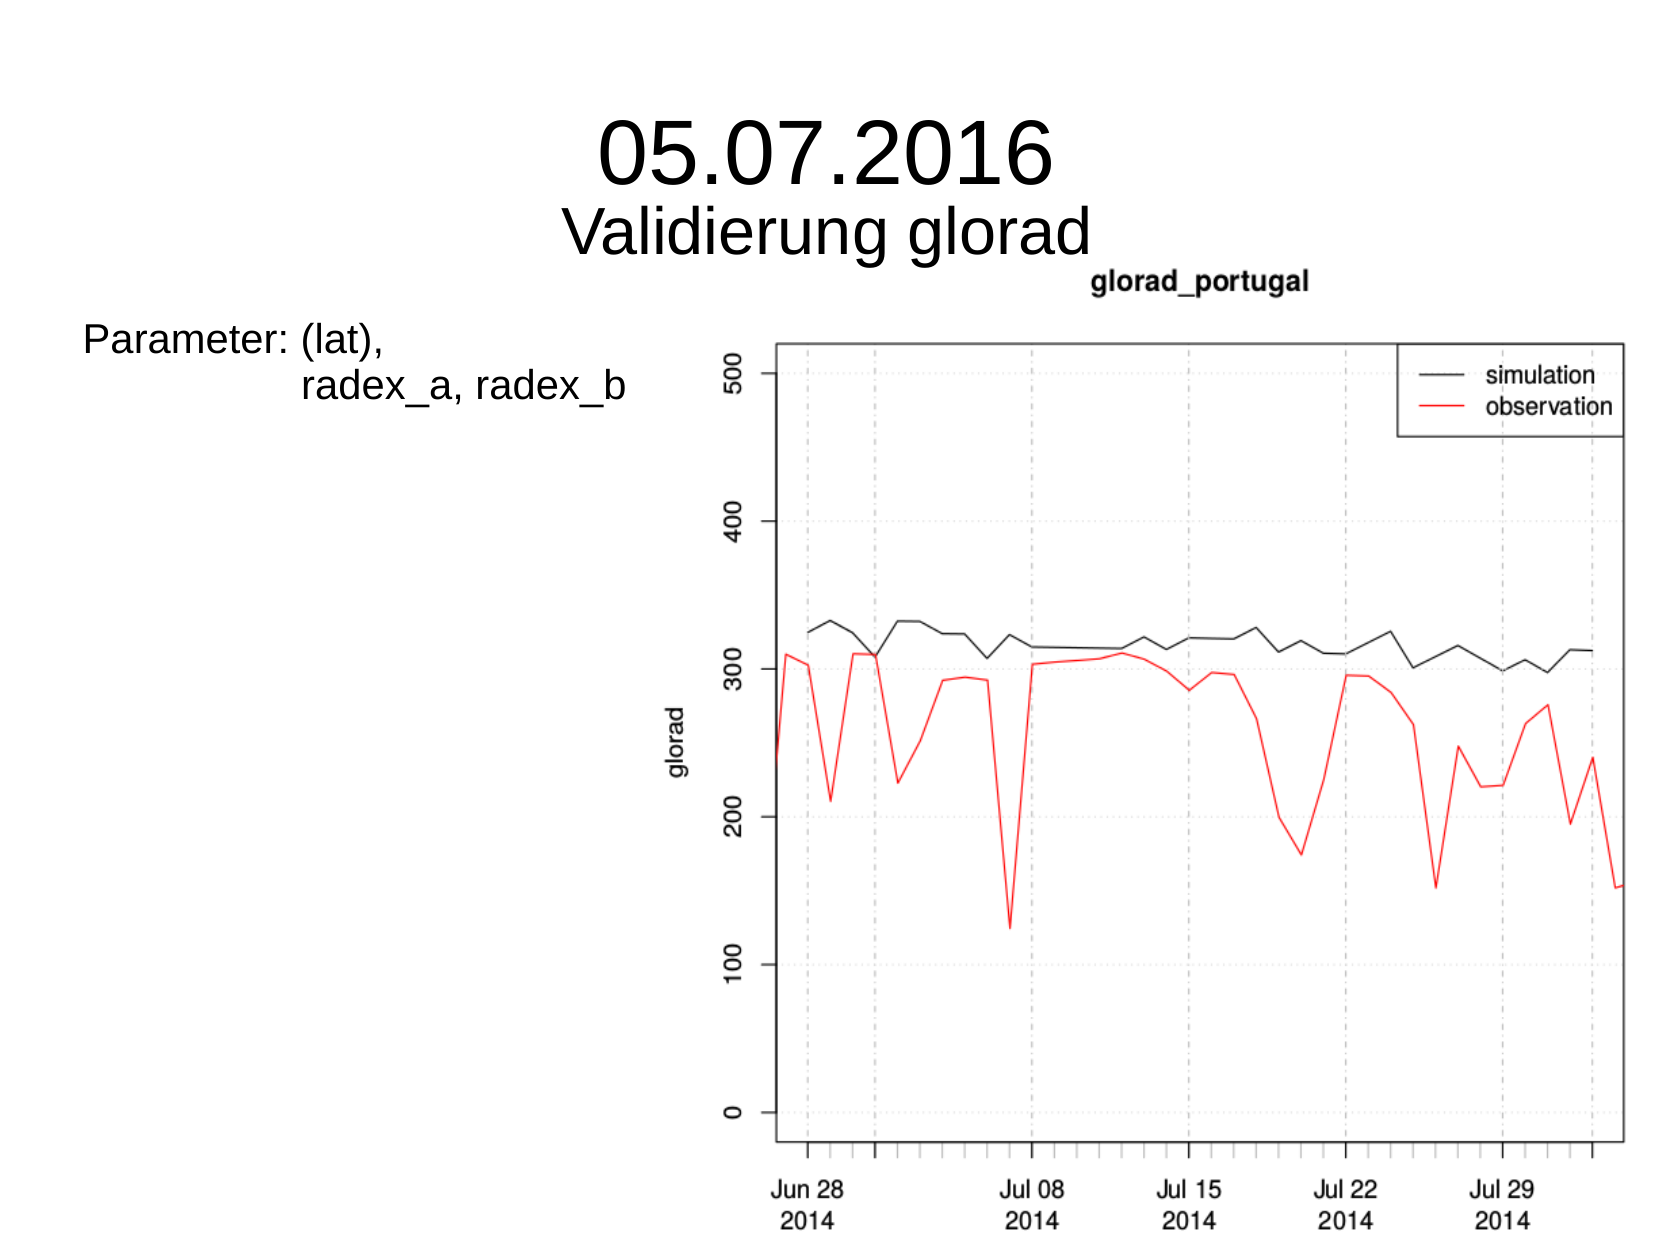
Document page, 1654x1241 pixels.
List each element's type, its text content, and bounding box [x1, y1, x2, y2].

subtitle Validierung glorad Parameter: (lat), radex_a, radex_b [82, 189, 1571, 1111]
title 05.07.2016 [82, 49, 1571, 189]
picture [660, 220, 1654, 1241]
